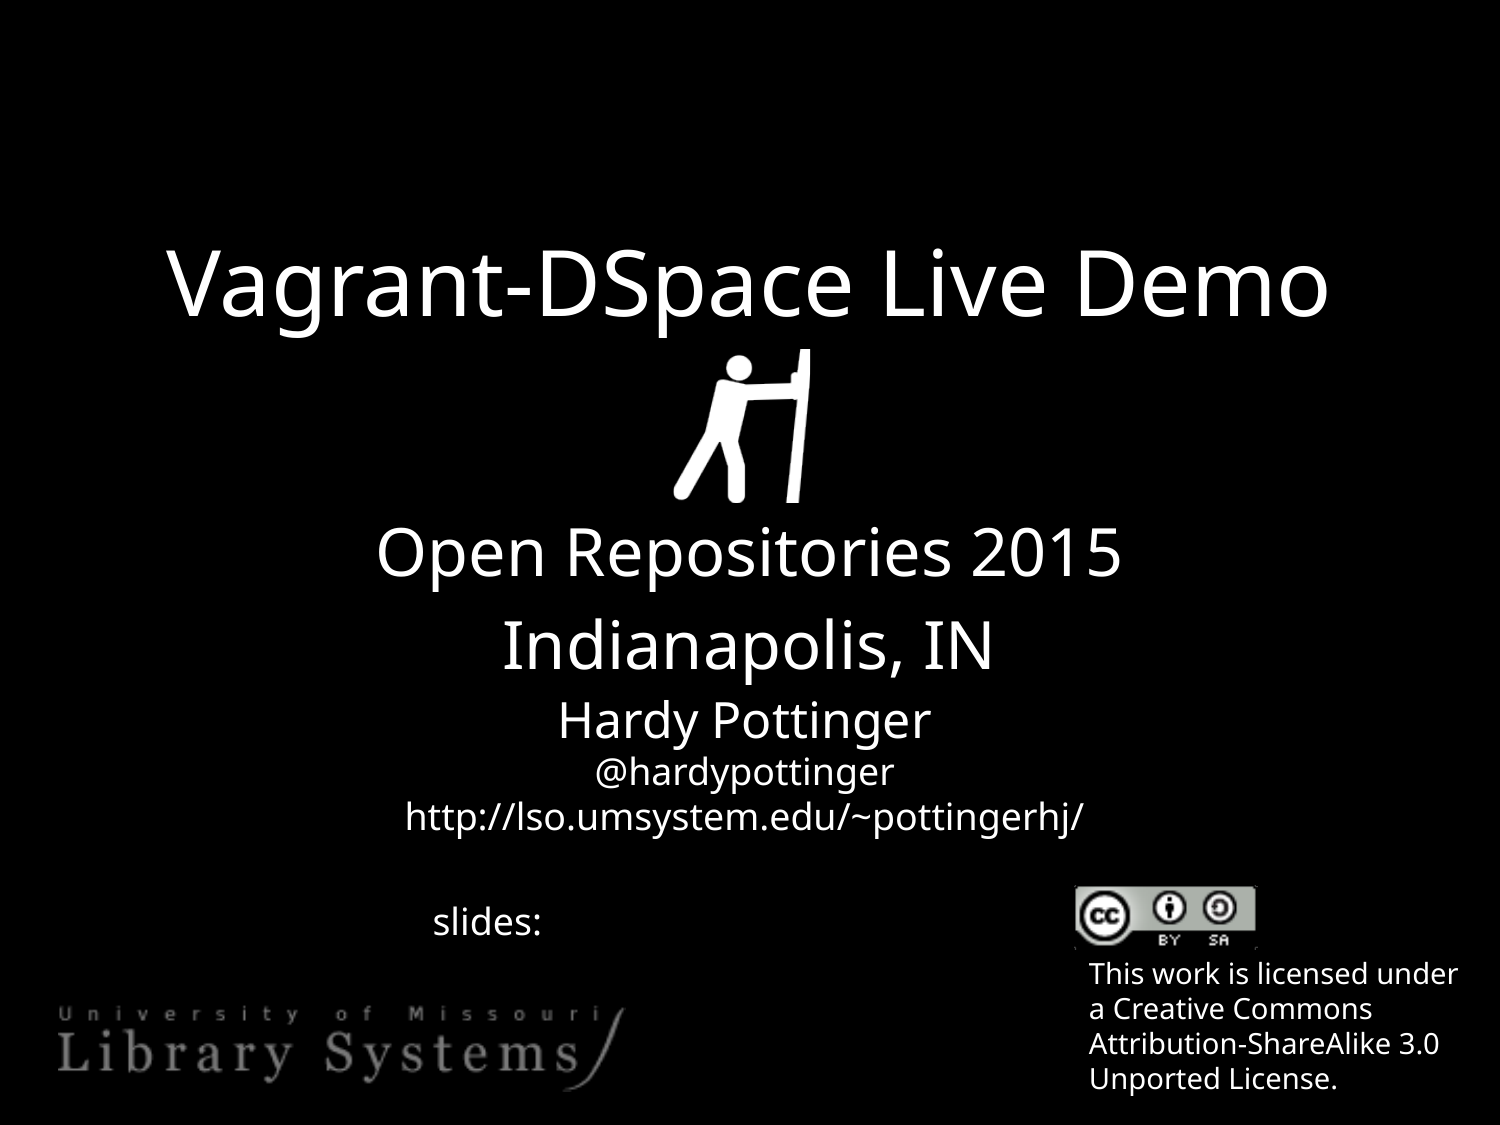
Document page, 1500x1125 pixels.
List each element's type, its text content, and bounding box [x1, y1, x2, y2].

picture [58, 975, 626, 1092]
picture [1074, 885, 1258, 947]
text_box Hardy Pottinger @hardypottinger http://lso.umsystem.edu/~pottingerhj/ [389, 680, 1100, 846]
subtitle Open Repositories 2015 Indianapolis, IN [225, 502, 1275, 703]
text_box This work is licensed under a Creative Commons Attribution-ShareAlike 3.0 Unported License. [1074, 947, 1475, 1103]
title Vagrant-DSpace Live Demo [112, 214, 1388, 456]
picture [673, 349, 811, 503]
text_box slides: [417, 890, 557, 951]
